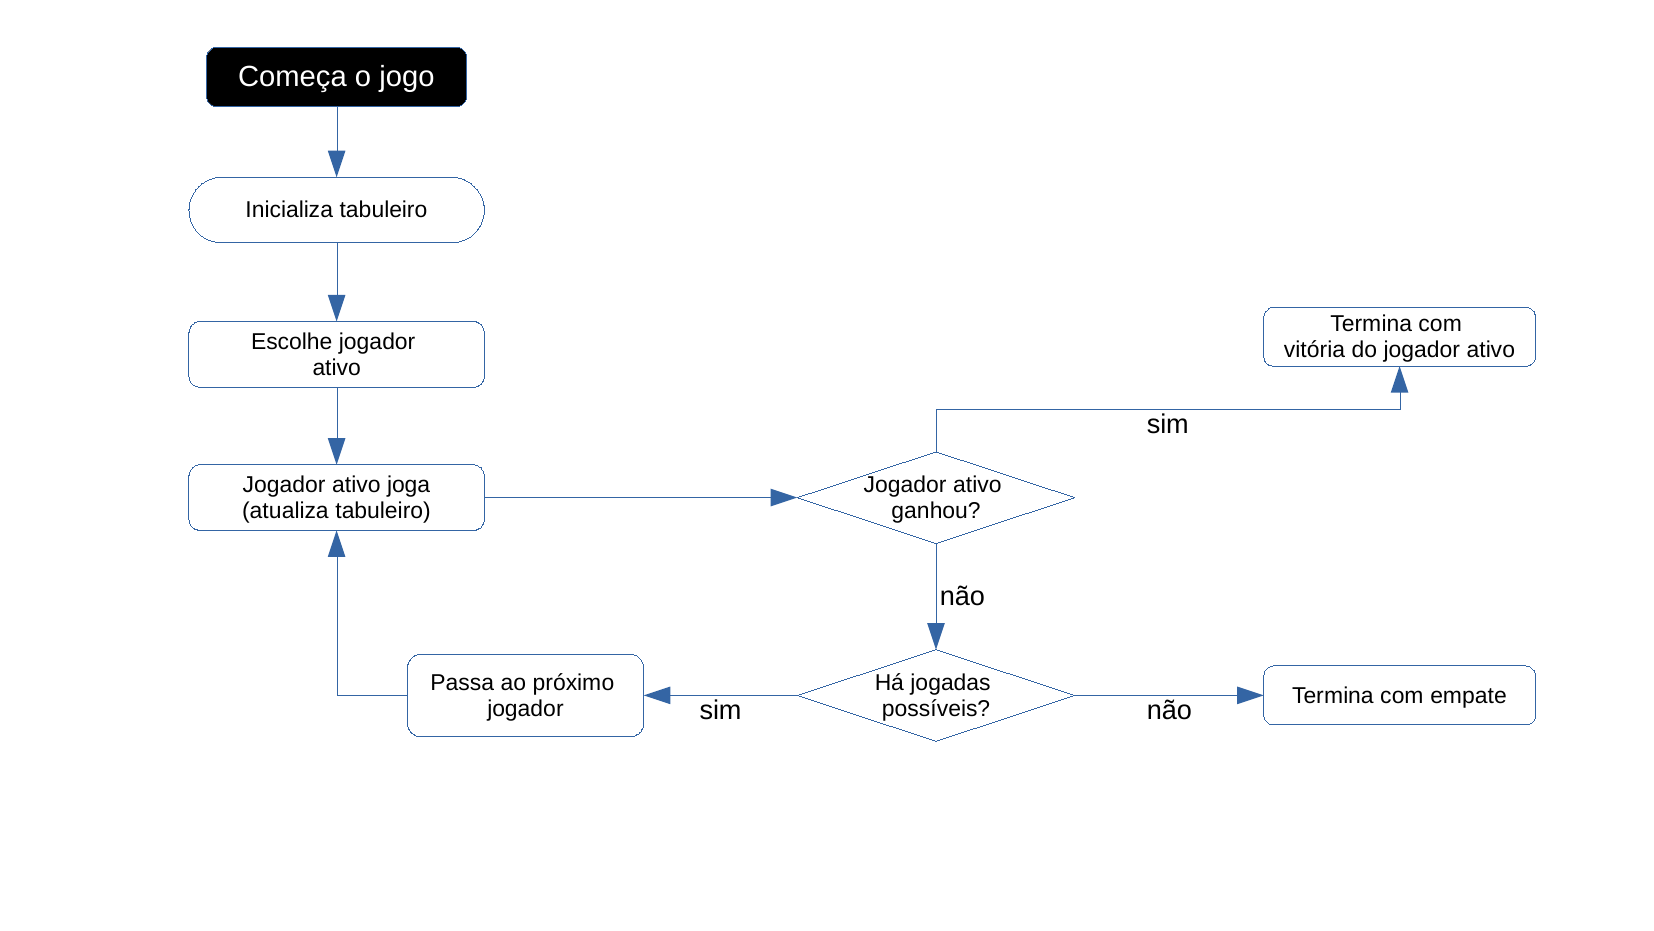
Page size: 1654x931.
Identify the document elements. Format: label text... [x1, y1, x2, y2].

text_box Inicializa tabuleiro [188, 177, 485, 243]
text_box Jogador ativo ganhou? [798, 451, 1075, 544]
text_box Há jogadas possíveis? [798, 649, 1074, 742]
text_box Escolhe jogador ativo [188, 321, 485, 388]
text_box Jogador ativo joga (atualiza tabuleiro) [188, 464, 485, 531]
text_box Começa o jogo [206, 47, 467, 107]
text_box Termina com empate [1263, 665, 1536, 725]
text_box Termina com vitória do jogador ativo [1263, 307, 1536, 367]
text_box Passa ao próximo jogador [407, 654, 644, 737]
